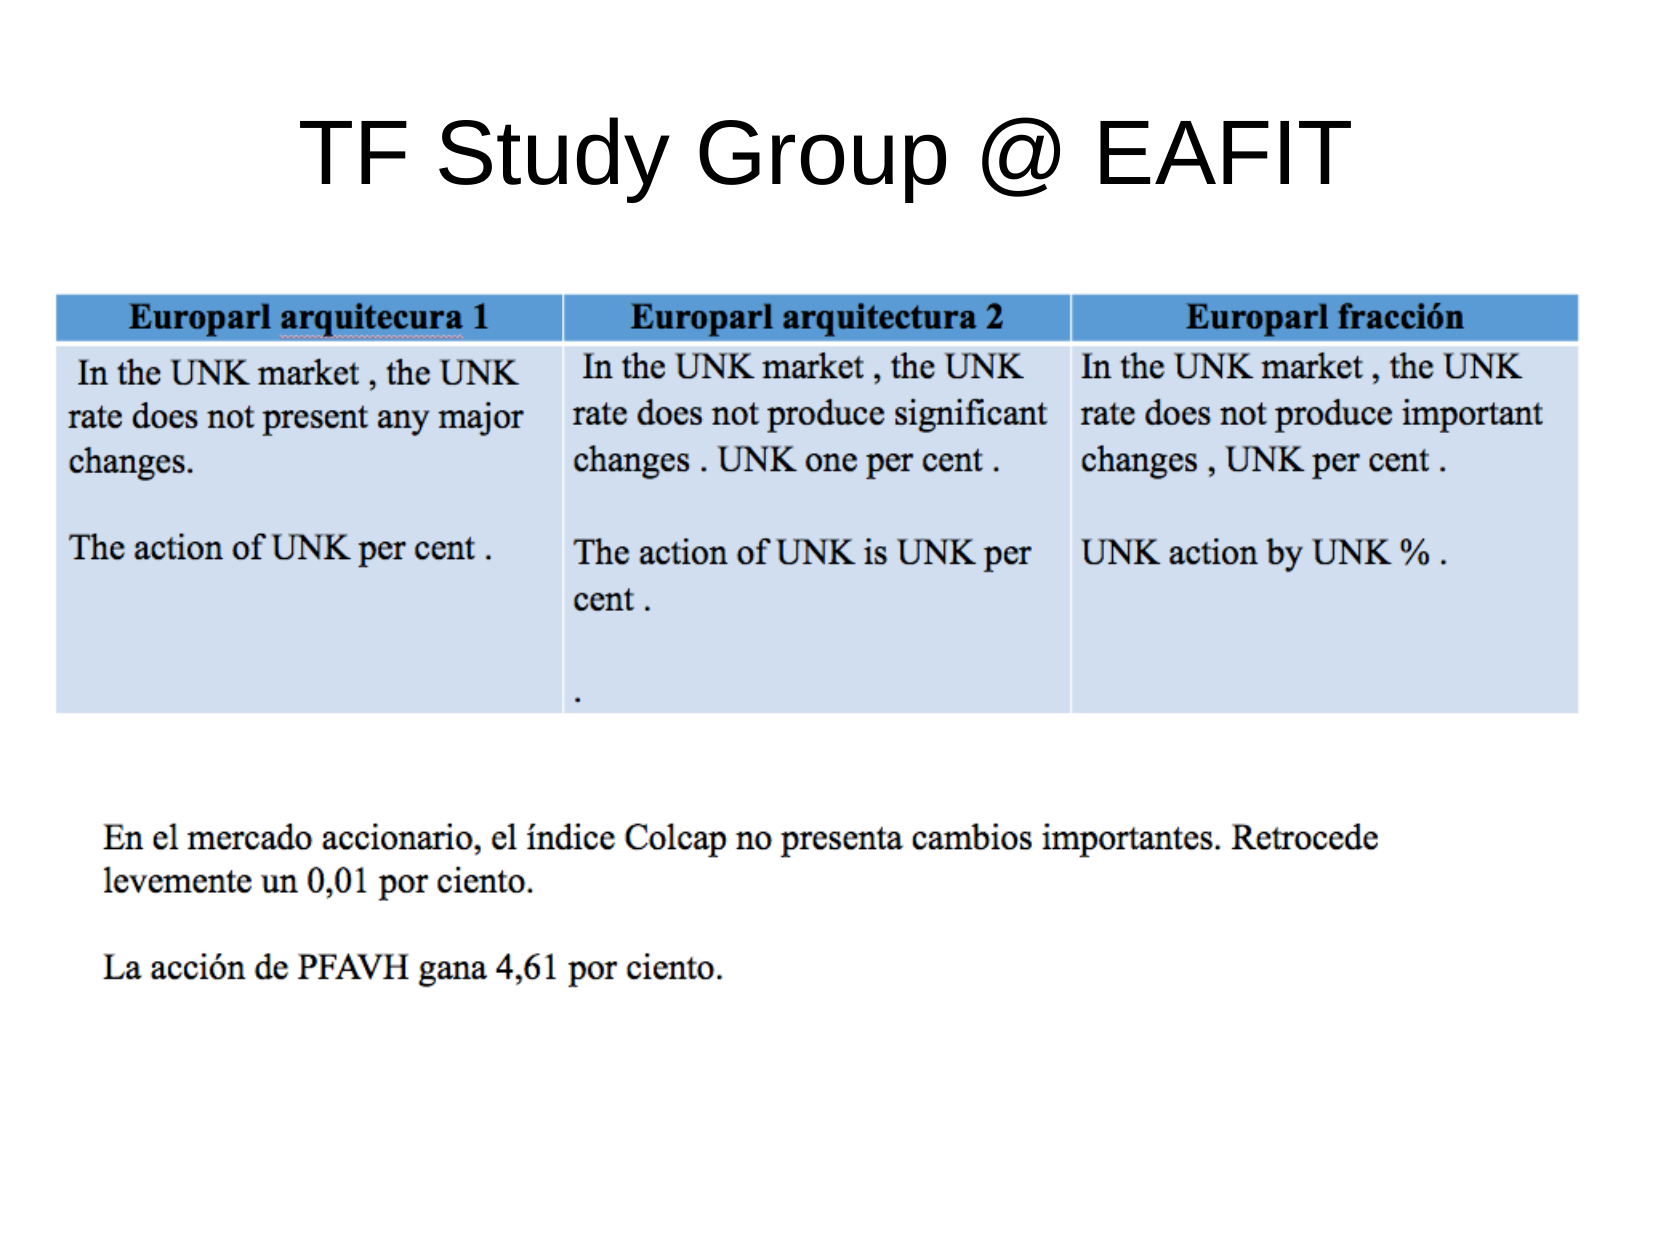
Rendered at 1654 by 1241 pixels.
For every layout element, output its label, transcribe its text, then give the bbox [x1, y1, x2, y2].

picture [50, 284, 1591, 1006]
title TF Study Group @ EAFIT [82, 49, 1571, 257]
